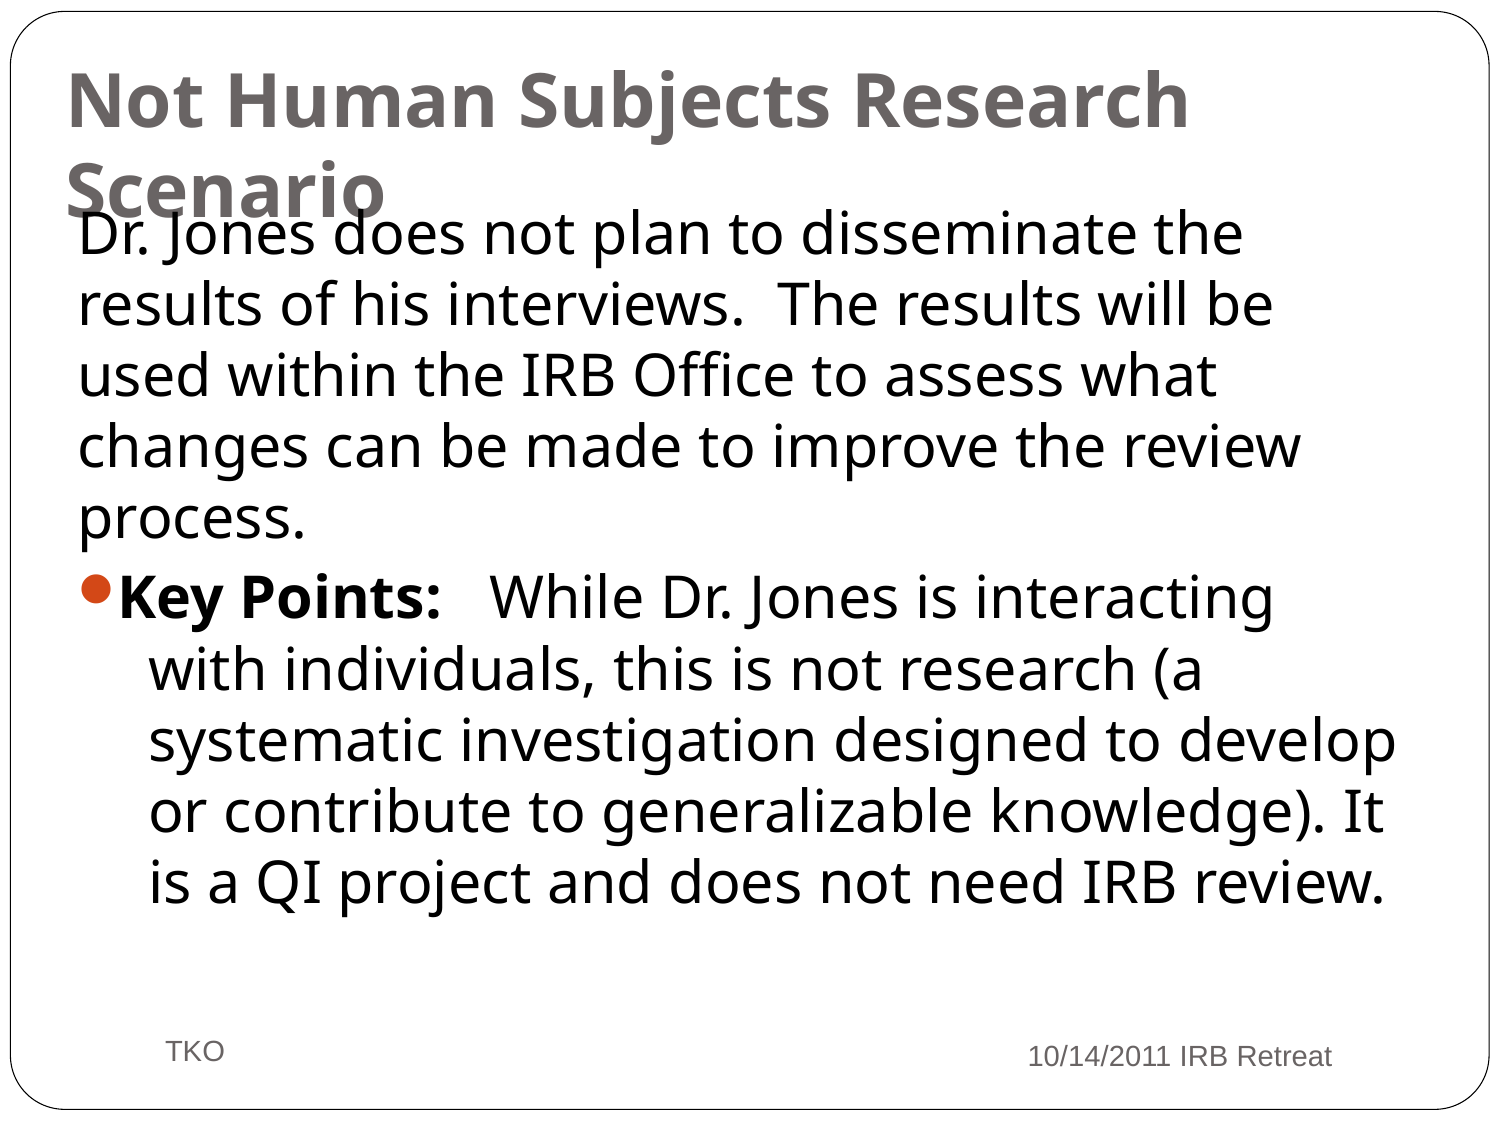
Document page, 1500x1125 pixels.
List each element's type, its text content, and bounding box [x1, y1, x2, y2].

list Dr. Jones does not plan to disseminate the results of his interviews. The results will be used within the IRB Office to assess what changes can be made to improve the review process. Key Points: While Dr. Jones is interacting with individuals, this is not research (a systematic investigation designed to develop or contribute to generalizable knowledge). It is a QI project and does not need IRB review. [62, 187, 1426, 988]
title Not Human Subjects Research Scenario [50, 45, 1426, 163]
text_box 10/14/2011 IRB Retreat [1012, 1015, 1419, 1094]
text_box TKO [150, 1012, 801, 1088]
